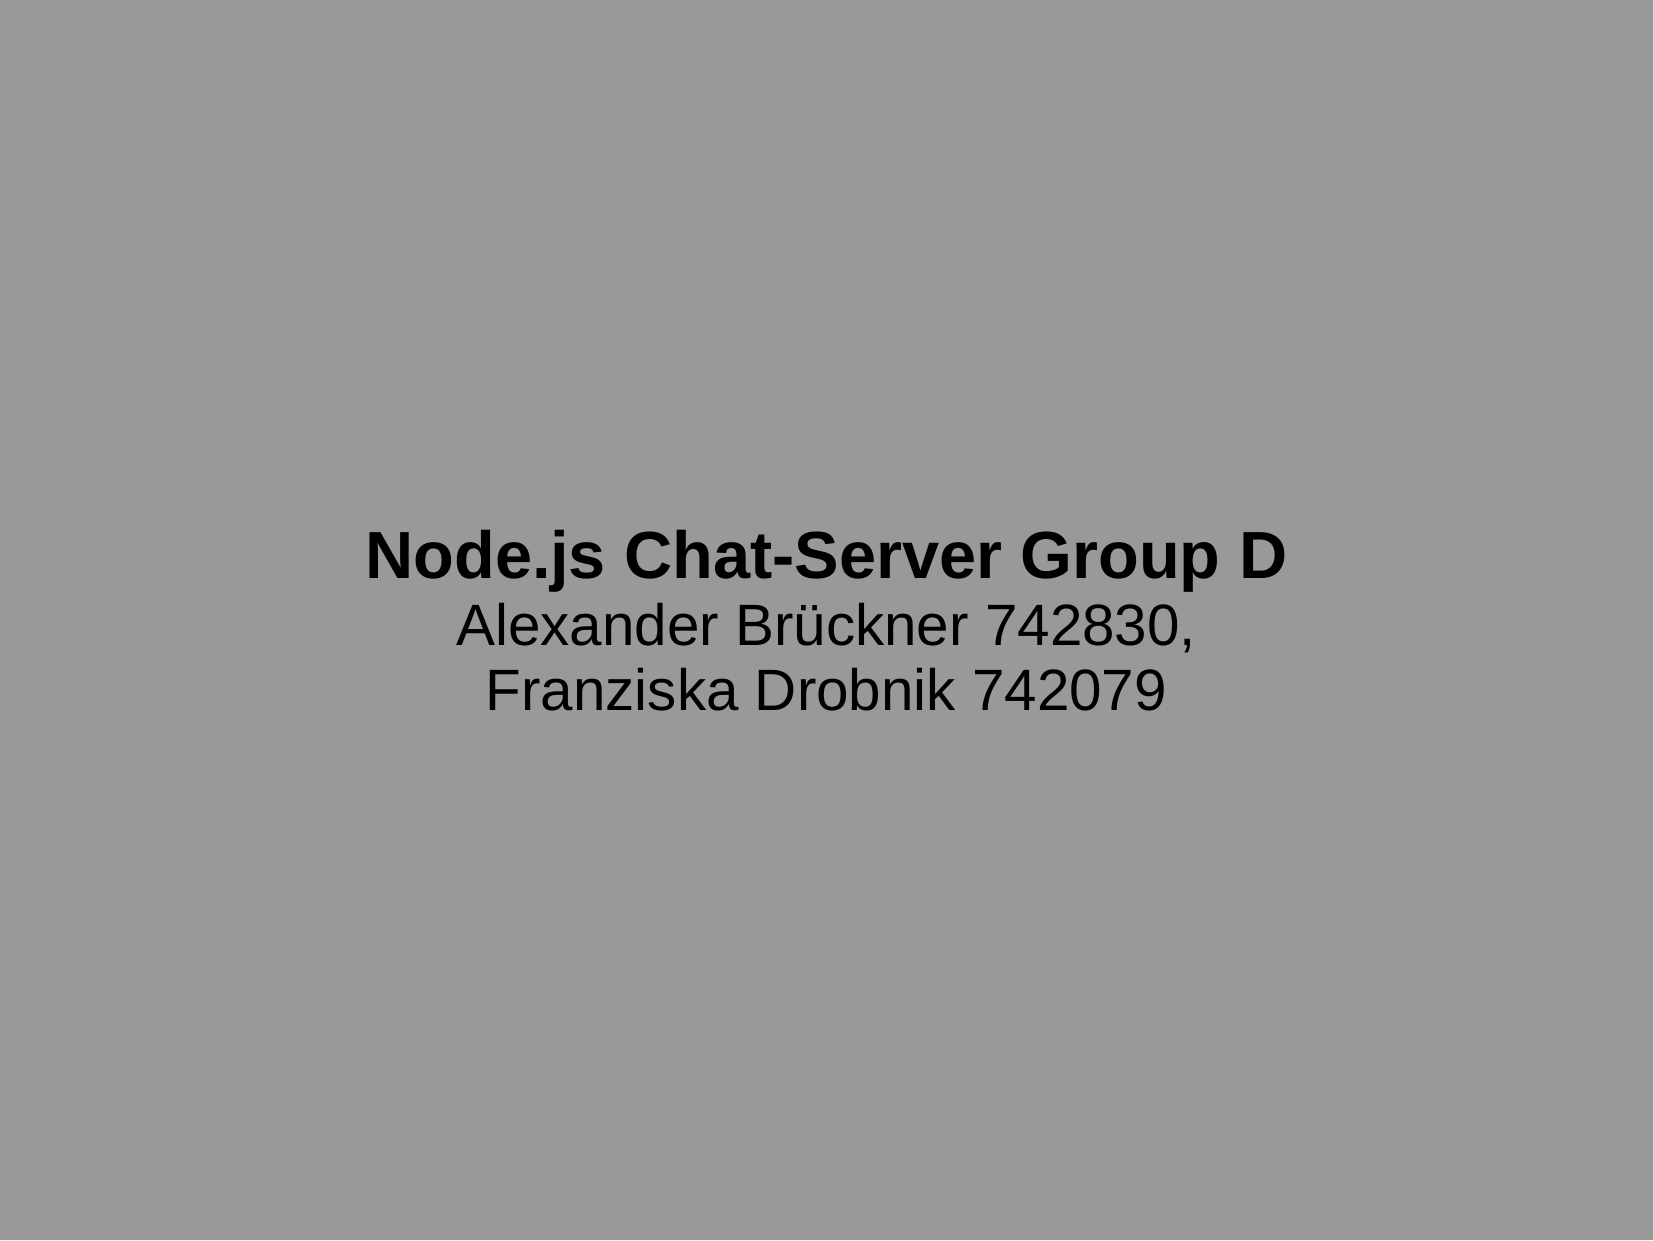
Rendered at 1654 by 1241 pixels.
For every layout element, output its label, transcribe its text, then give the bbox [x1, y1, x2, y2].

subtitle Node.js Chat-Server Group D Alexander Brückner 742830, Franziska Drobnik 742079 [0, 0, 1654, 1241]
